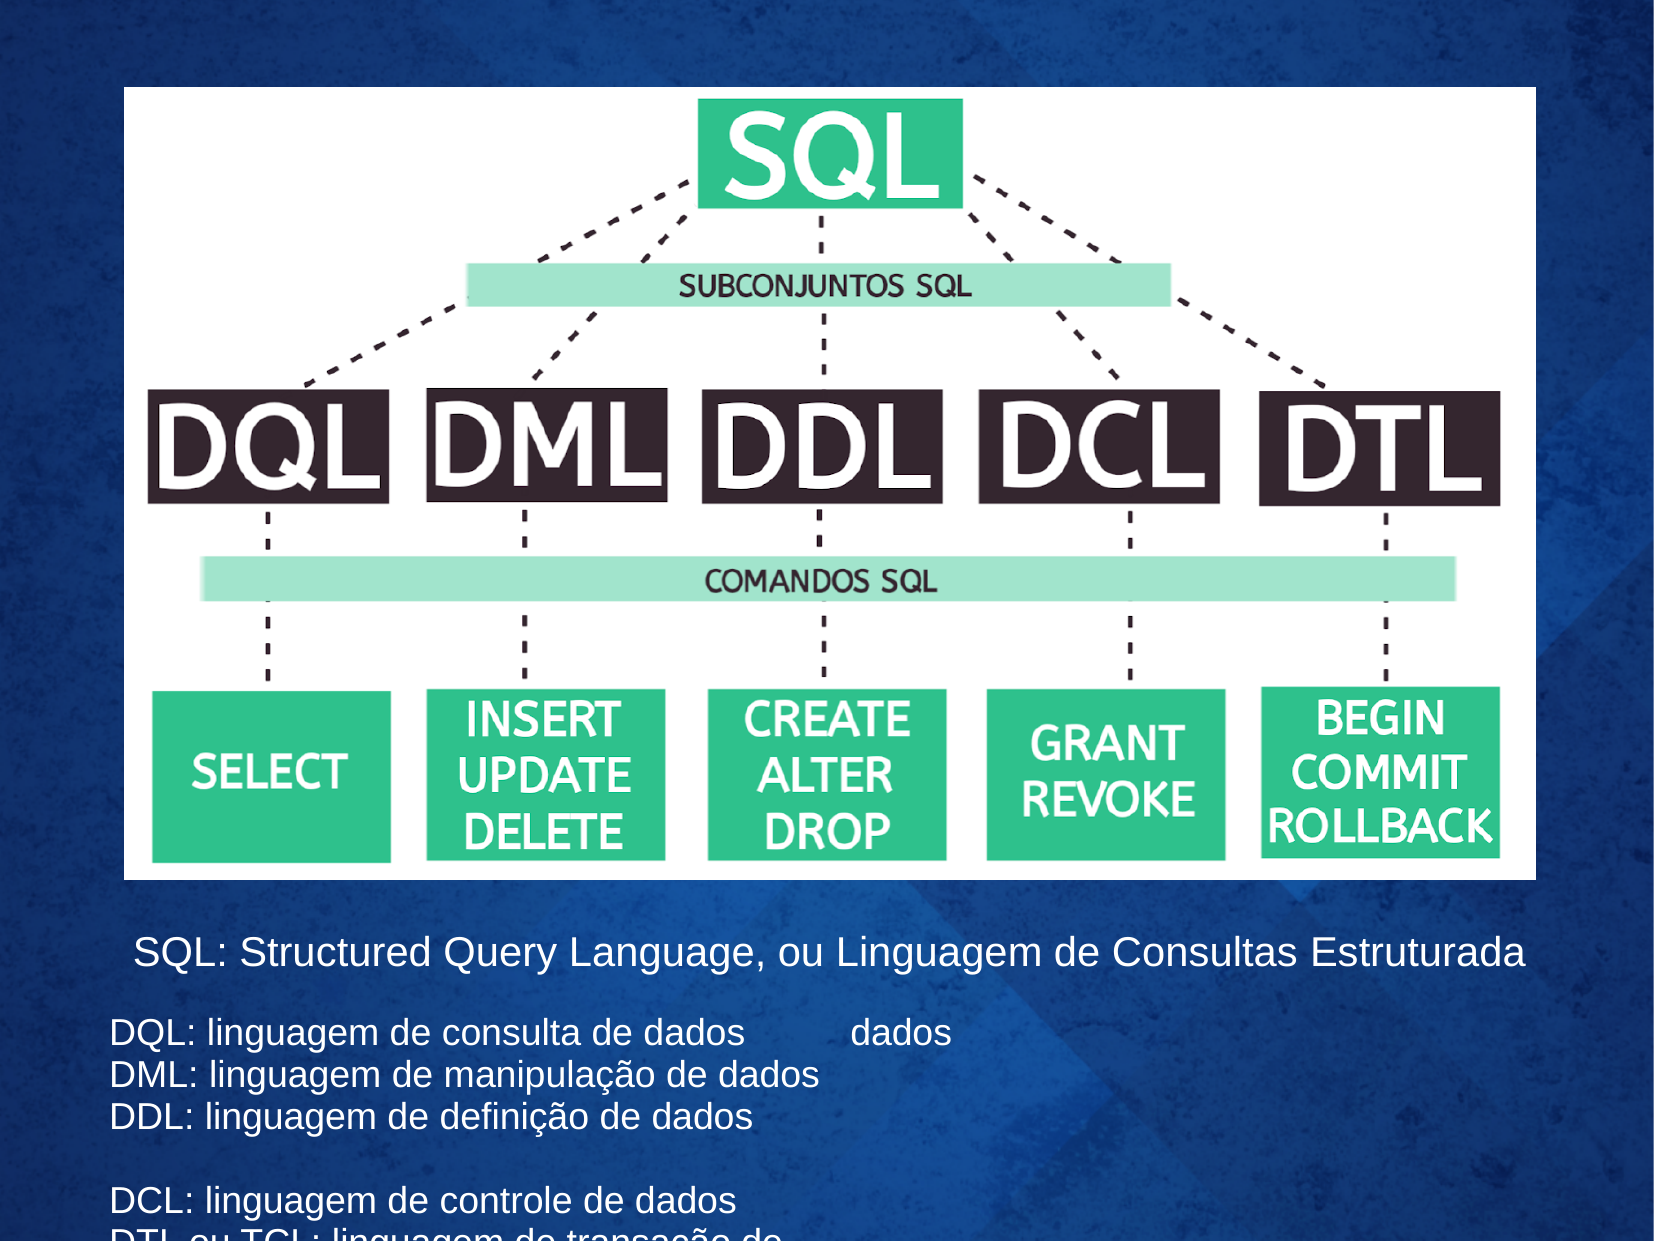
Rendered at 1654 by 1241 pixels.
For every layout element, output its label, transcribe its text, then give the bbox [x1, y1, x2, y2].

picture [0, 0, 1654, 1241]
picture [116, 1232, 131, 1241]
text_box SQL: Structured Query Language, ou Linguagem de Consultas Estruturada [118, 921, 1619, 1004]
text_box PK [1070, 880, 1134, 886]
text_box DQL: linguagem de consulta de dados DML: linguagem de manipulação de dados DDL: linguagem de definição de dados DCL: linguagem de controle de dados DTL ou TCL: linguagem de transação de dados [94, 1003, 1607, 1205]
